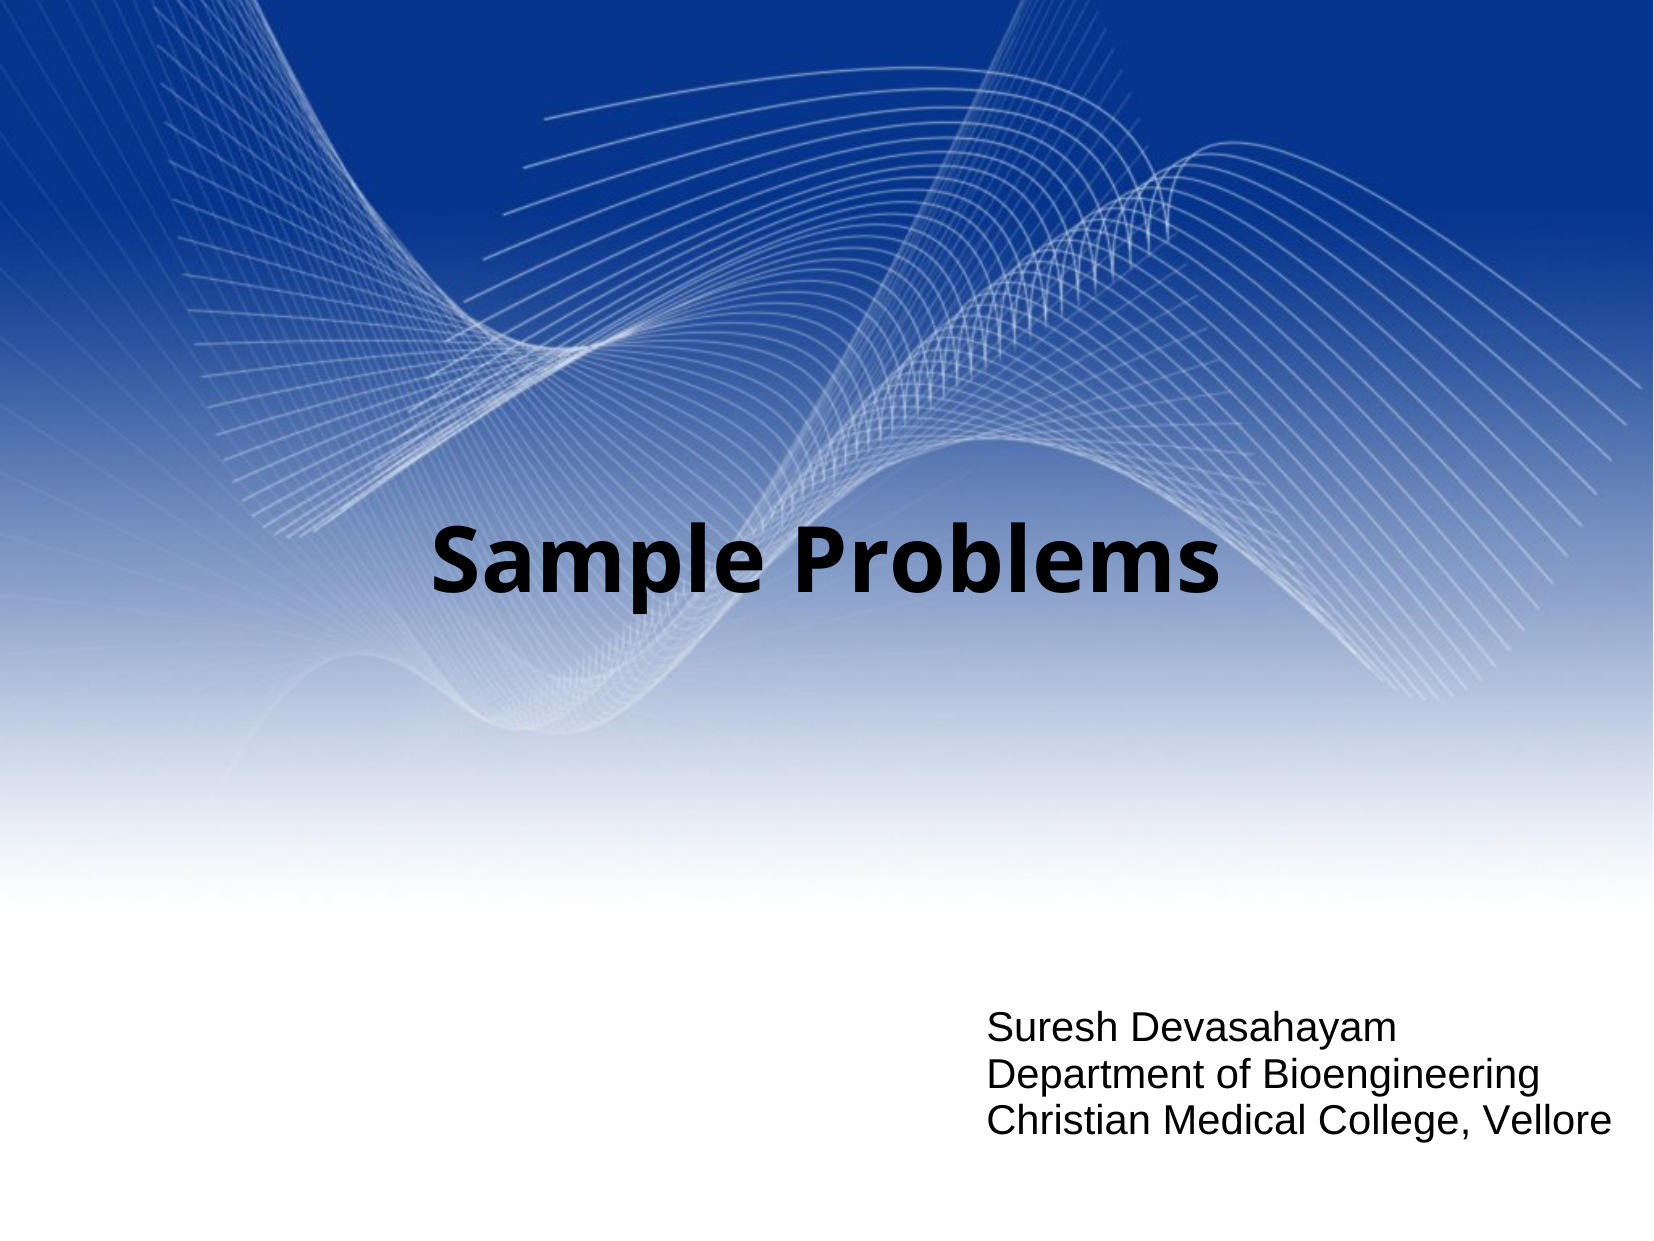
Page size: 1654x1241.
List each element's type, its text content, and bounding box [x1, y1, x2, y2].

title Sample Problems [0, 386, 1653, 853]
picture [0, 0, 1654, 1241]
list Suresh Devasahayam Department of Bioengineering Christian Medical College, Vellore [915, 1003, 1625, 1192]
